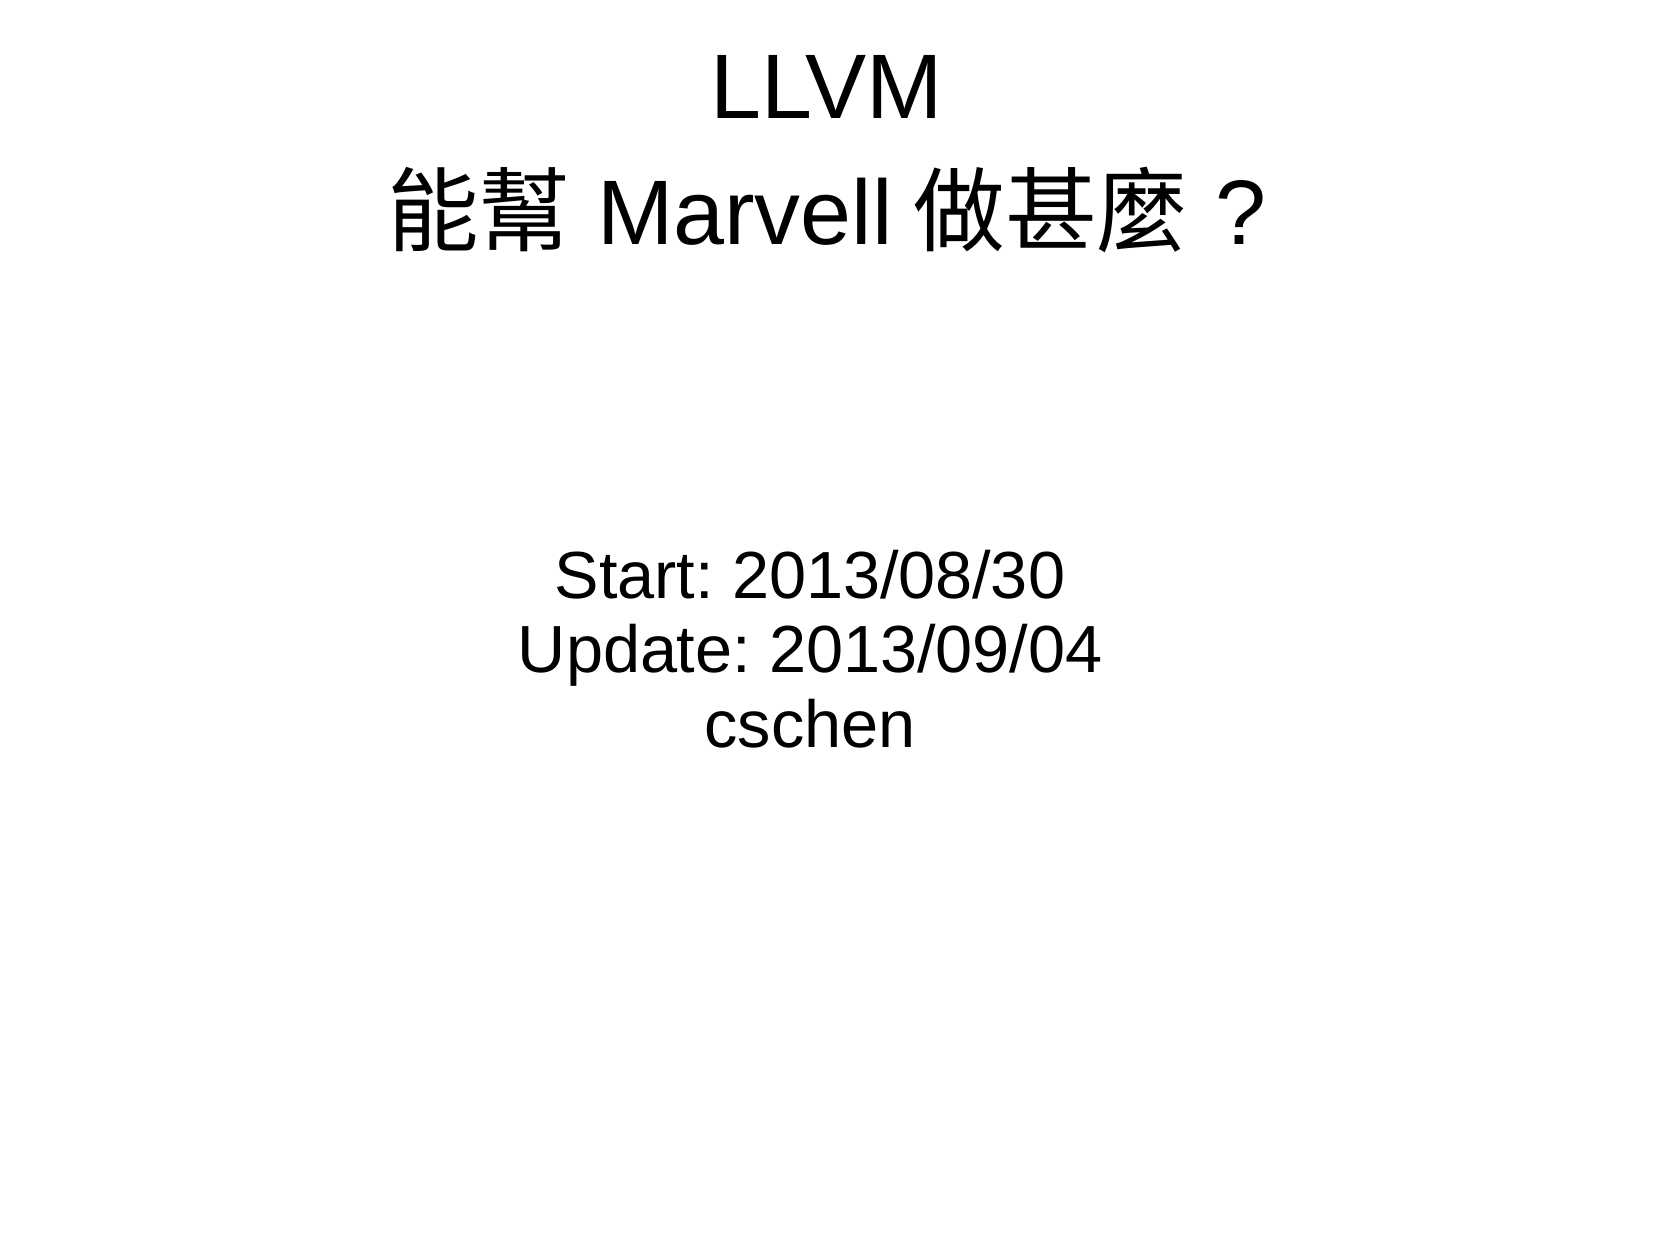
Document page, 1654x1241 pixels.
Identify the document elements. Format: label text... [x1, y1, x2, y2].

subtitle Start: 2013/08/30 Update: 2013/09/04 cschen [82, 290, 1538, 1010]
title LLVM 能幫Marvell做甚麼? [82, 39, 1571, 267]
